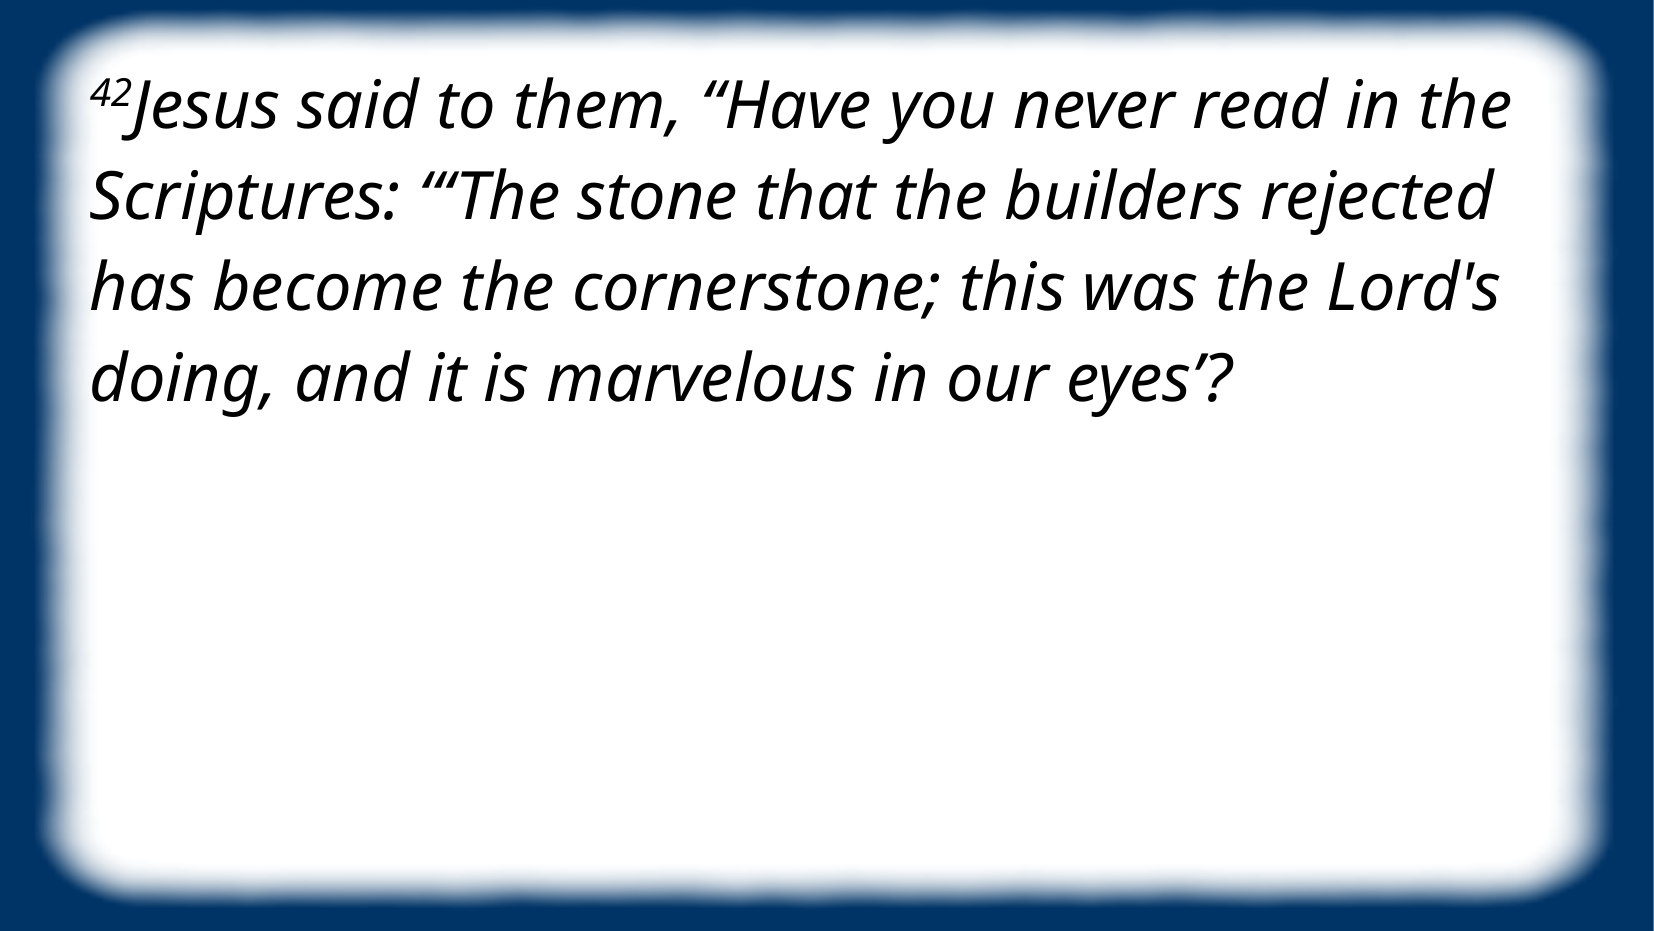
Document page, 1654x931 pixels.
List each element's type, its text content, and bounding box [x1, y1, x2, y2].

picture [0, 0, 1654, 931]
text_box 42Jesus said to them, “Have you never read in the Scriptures: “‘The stone that the builders rejected has become the cornerstone; this was the Lord's doing, and it is marvelous in our eyes’? [75, 50, 1576, 421]
